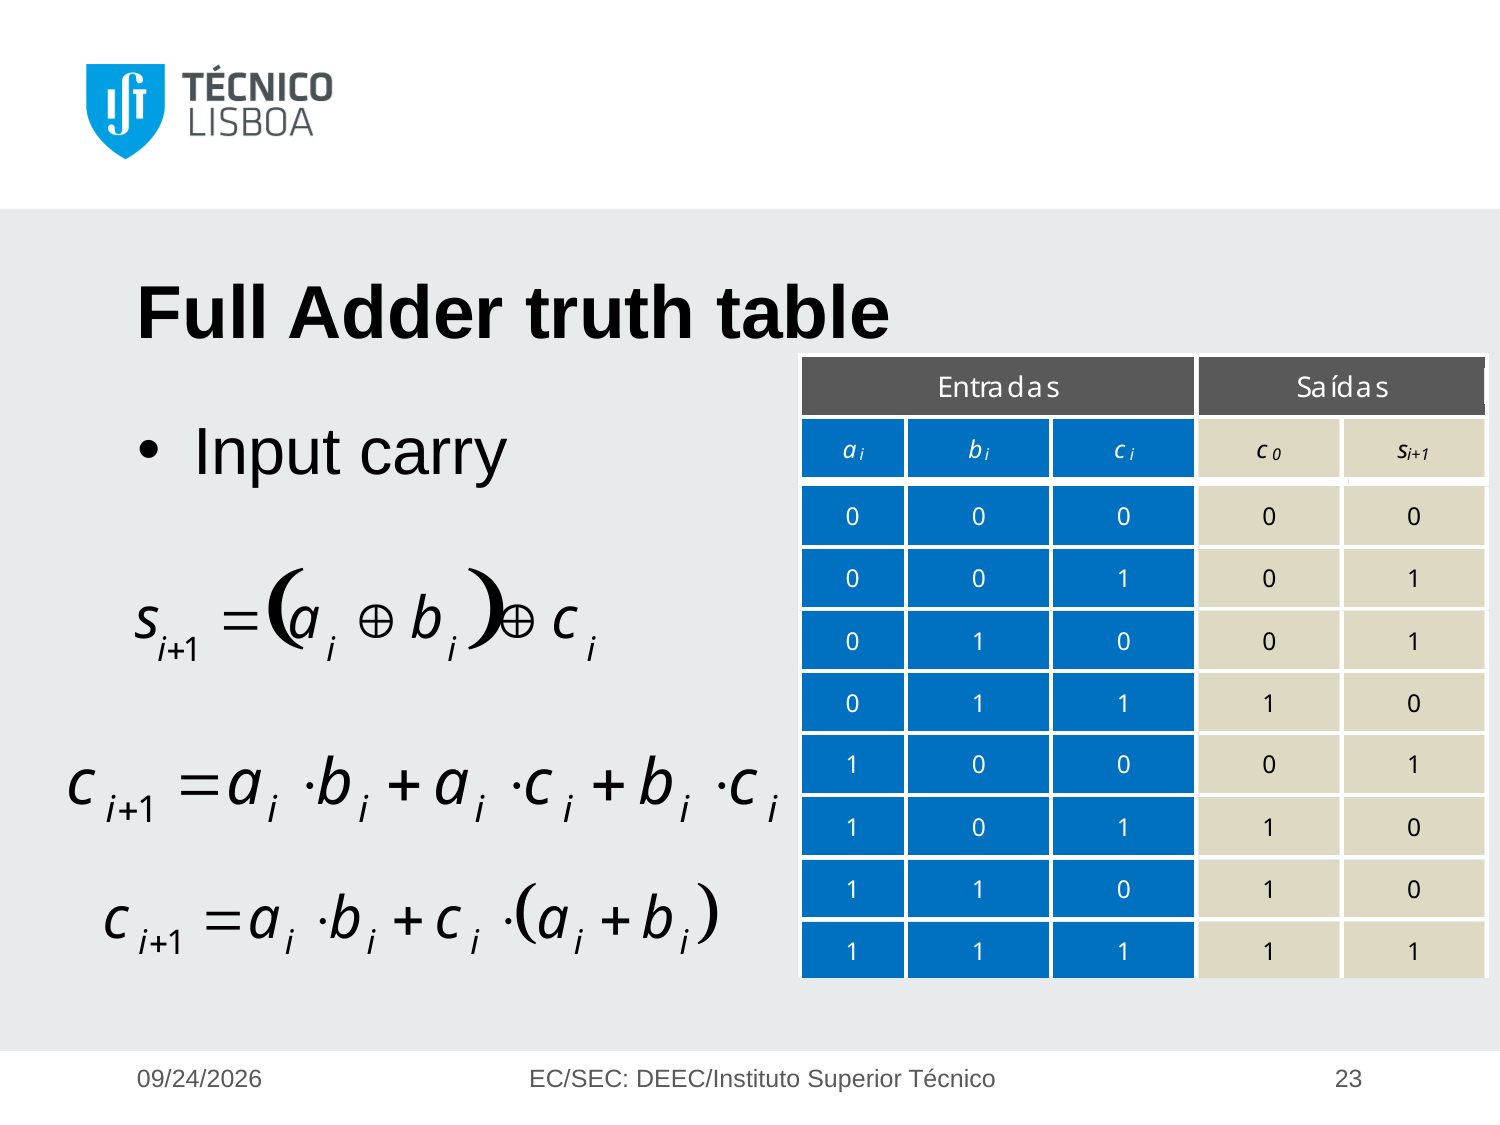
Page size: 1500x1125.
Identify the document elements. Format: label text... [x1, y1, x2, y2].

footer EC/SEC: DEEC/Instituto Superior Técnico [512, 1052, 1021, 1103]
list Input carry [121, 840, 1378, 1005]
list Input carry [121, 400, 775, 733]
slide_number 10/08/2018 [121, 1052, 425, 1103]
title Full Adder truth table [121, 237, 1378, 381]
chart [121, 560, 611, 685]
picture [0, 0, 1500, 1125]
slide_number <number> [1077, 1052, 1378, 1103]
